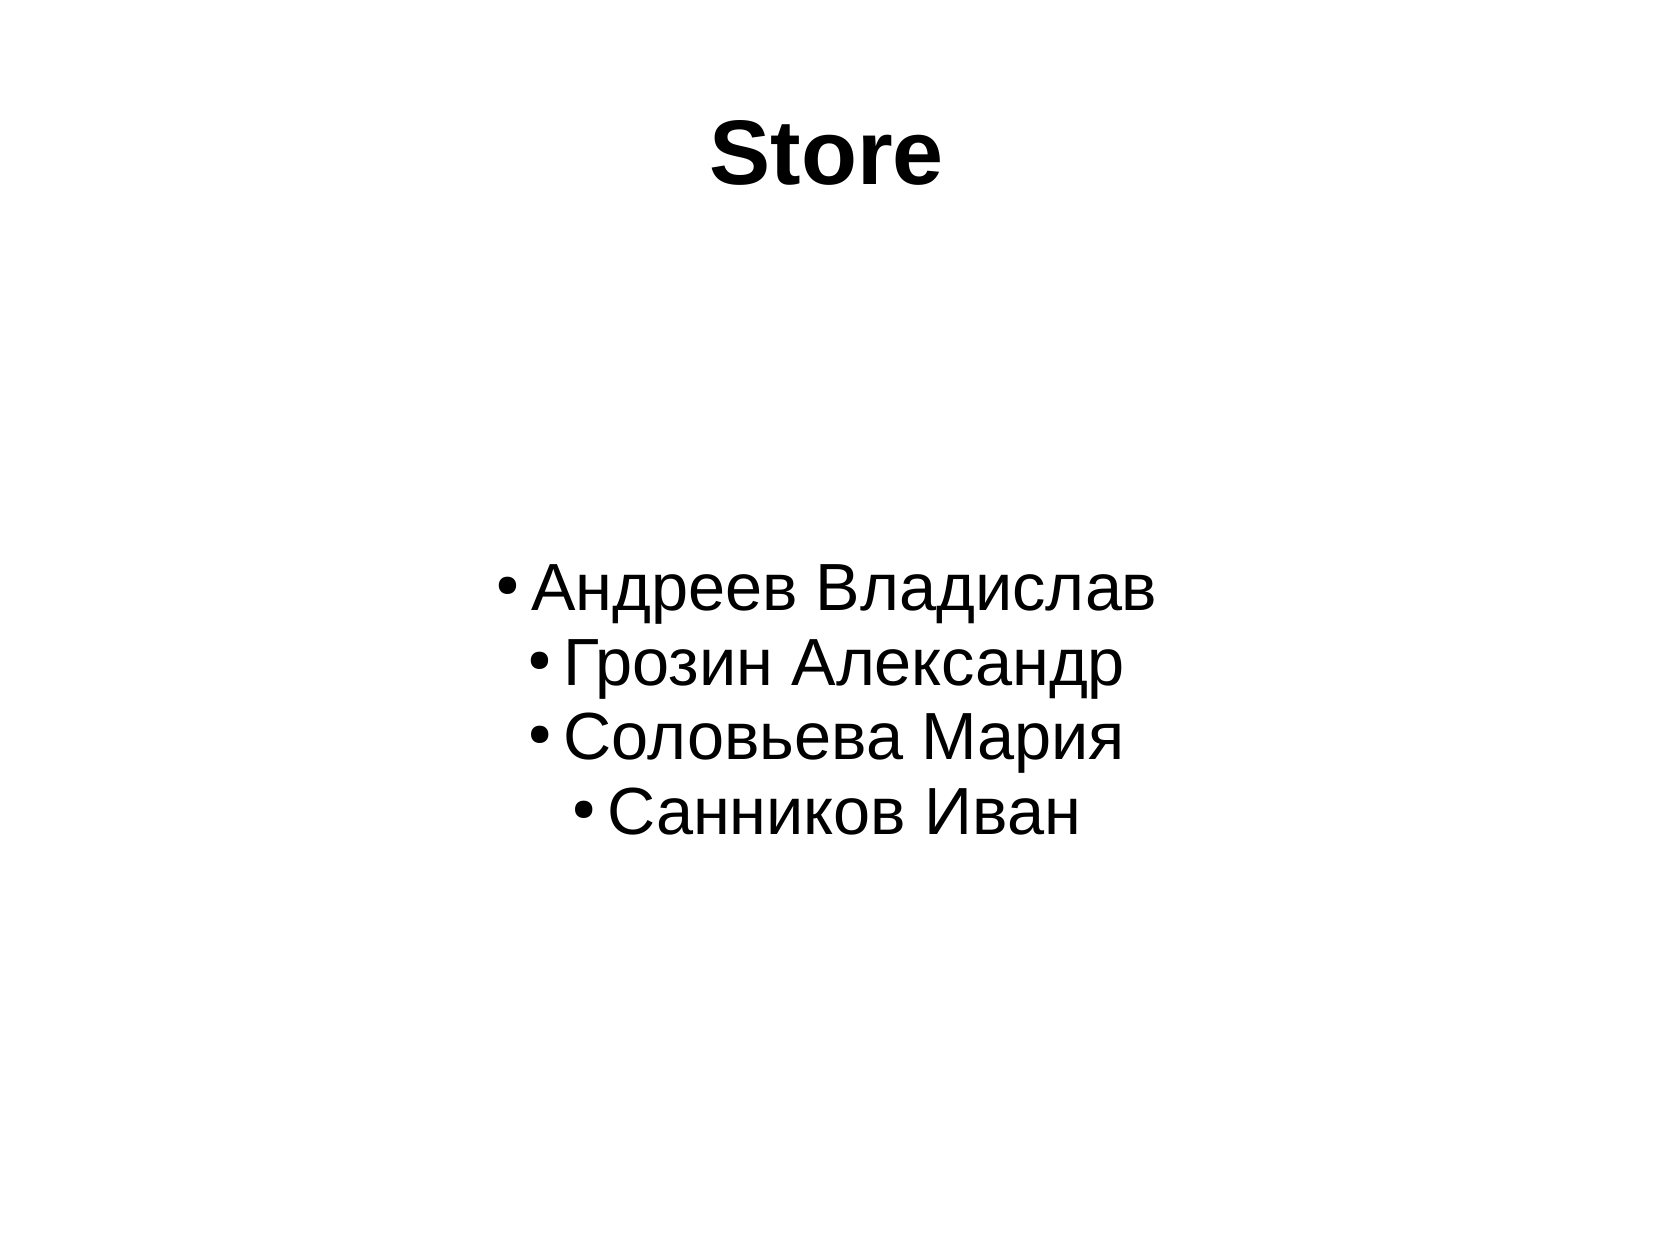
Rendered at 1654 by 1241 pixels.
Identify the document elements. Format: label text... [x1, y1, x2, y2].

title Store [82, 49, 1571, 257]
subtitle Андреев Владислав Грозин Александр Соловьева Мария Санников Иван [82, 290, 1571, 1109]
